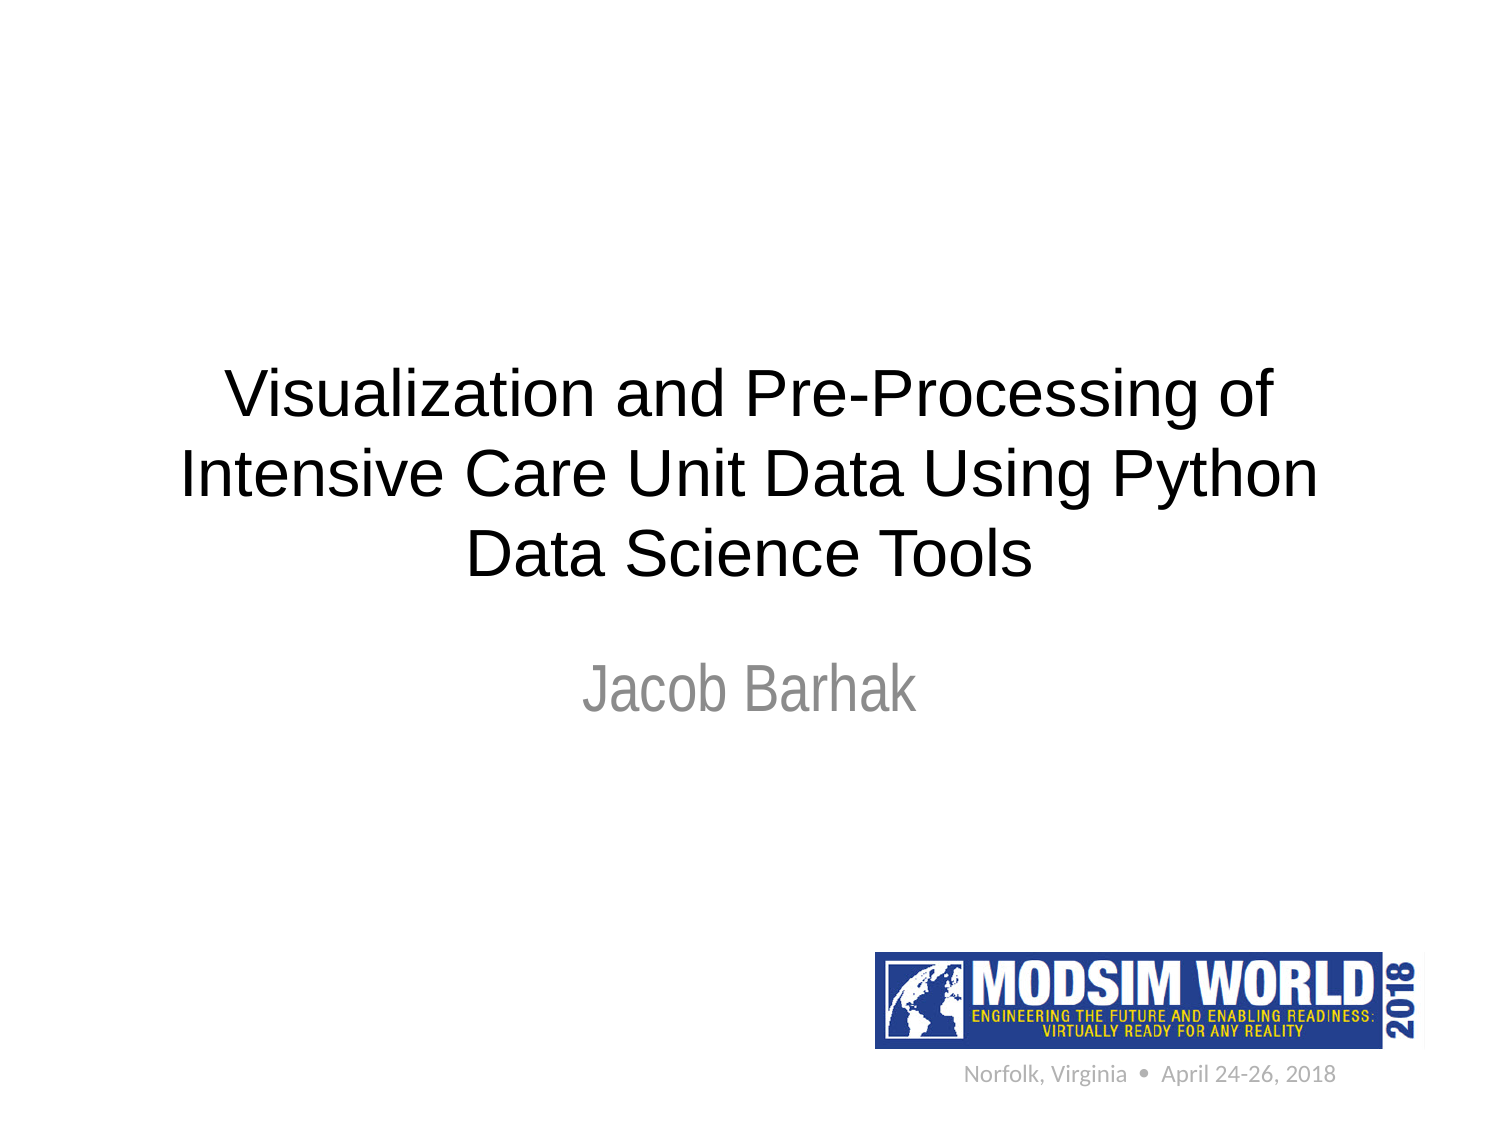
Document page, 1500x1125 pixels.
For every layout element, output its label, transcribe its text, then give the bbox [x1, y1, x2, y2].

text_box Norfolk, Virginia  April 24-26, 2018 [874, 1042, 1427, 1103]
text_box Visualization and Pre-Processing of Intensive Care Unit Data Using Python Data Science Tools [112, 349, 1388, 591]
text_box Jacob Barhak [224, 637, 1275, 925]
picture [875, 952, 1425, 1042]
